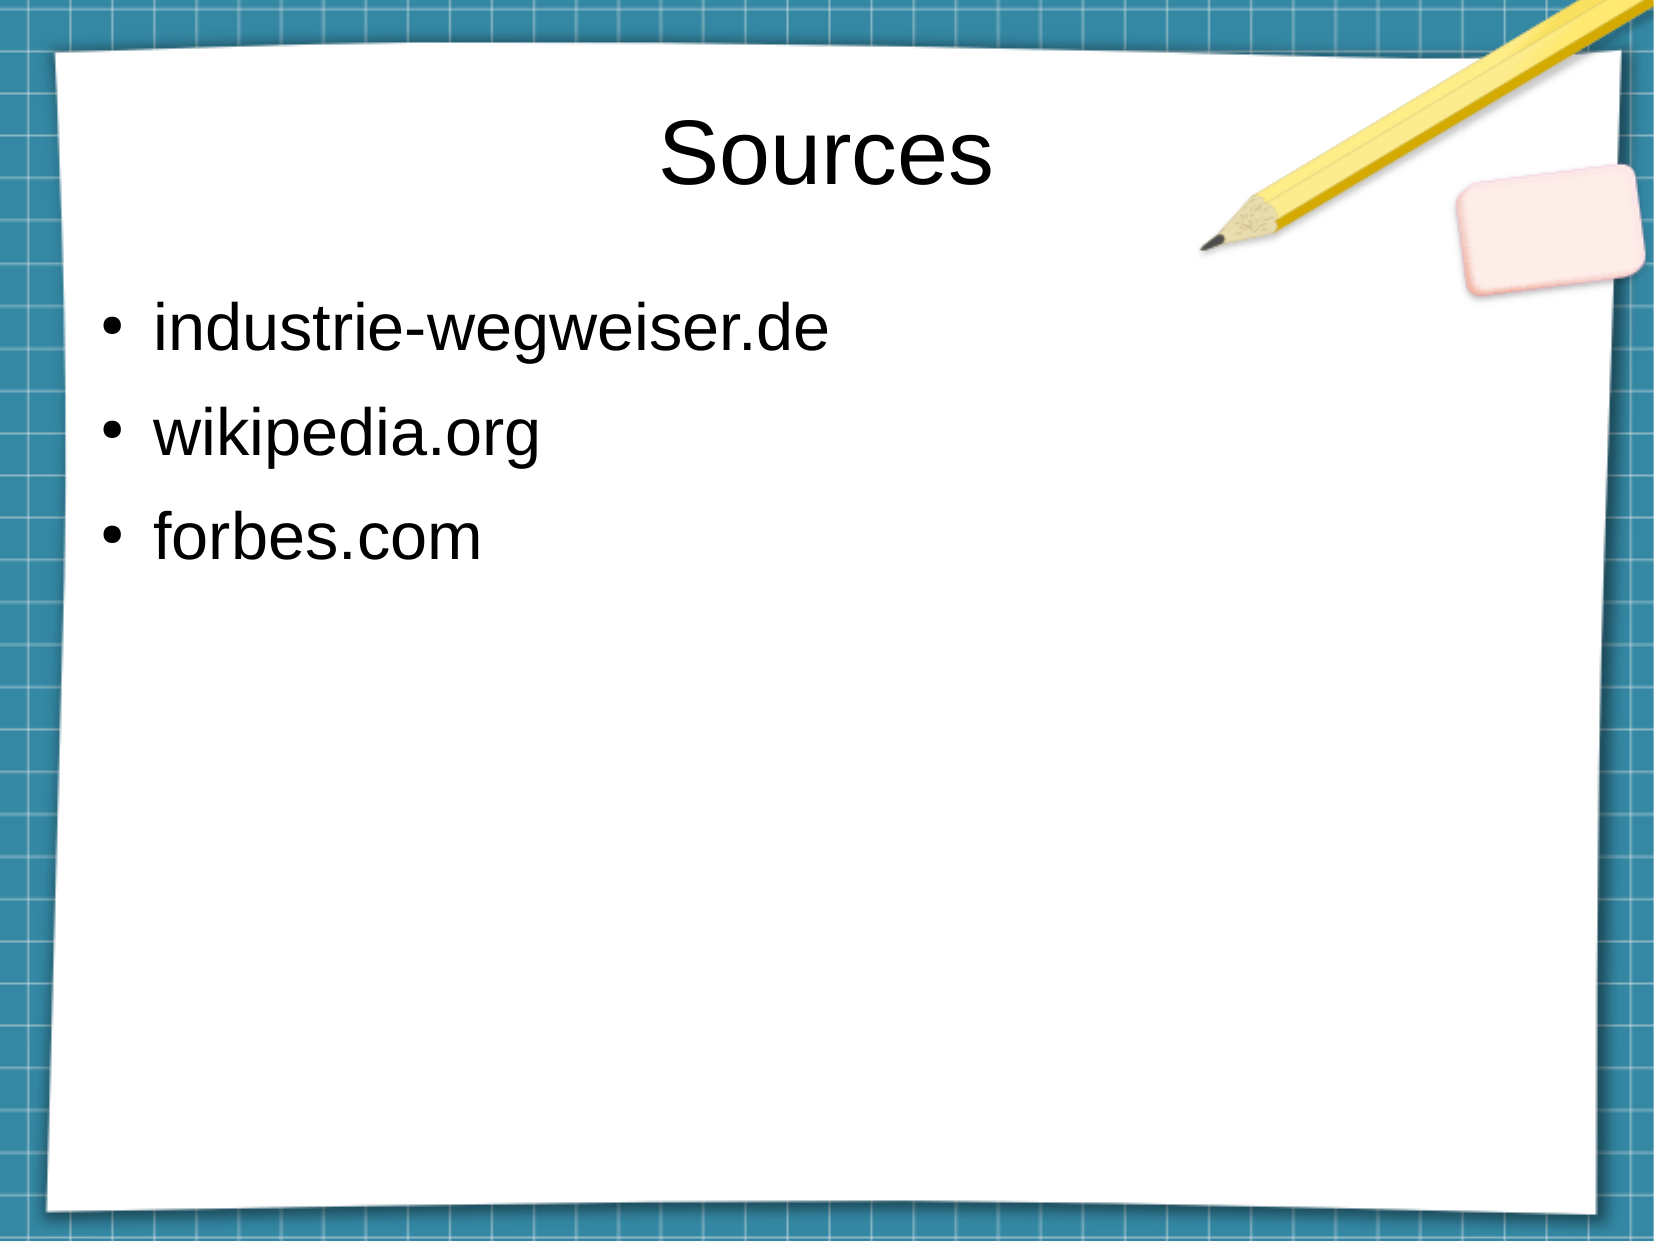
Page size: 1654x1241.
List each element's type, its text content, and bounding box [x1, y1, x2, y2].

picture [0, 0, 1654, 1241]
list industrie-wegweiser.de wikipedia.org forbes.com [82, 290, 1571, 1010]
title Sources [82, 49, 1571, 257]
